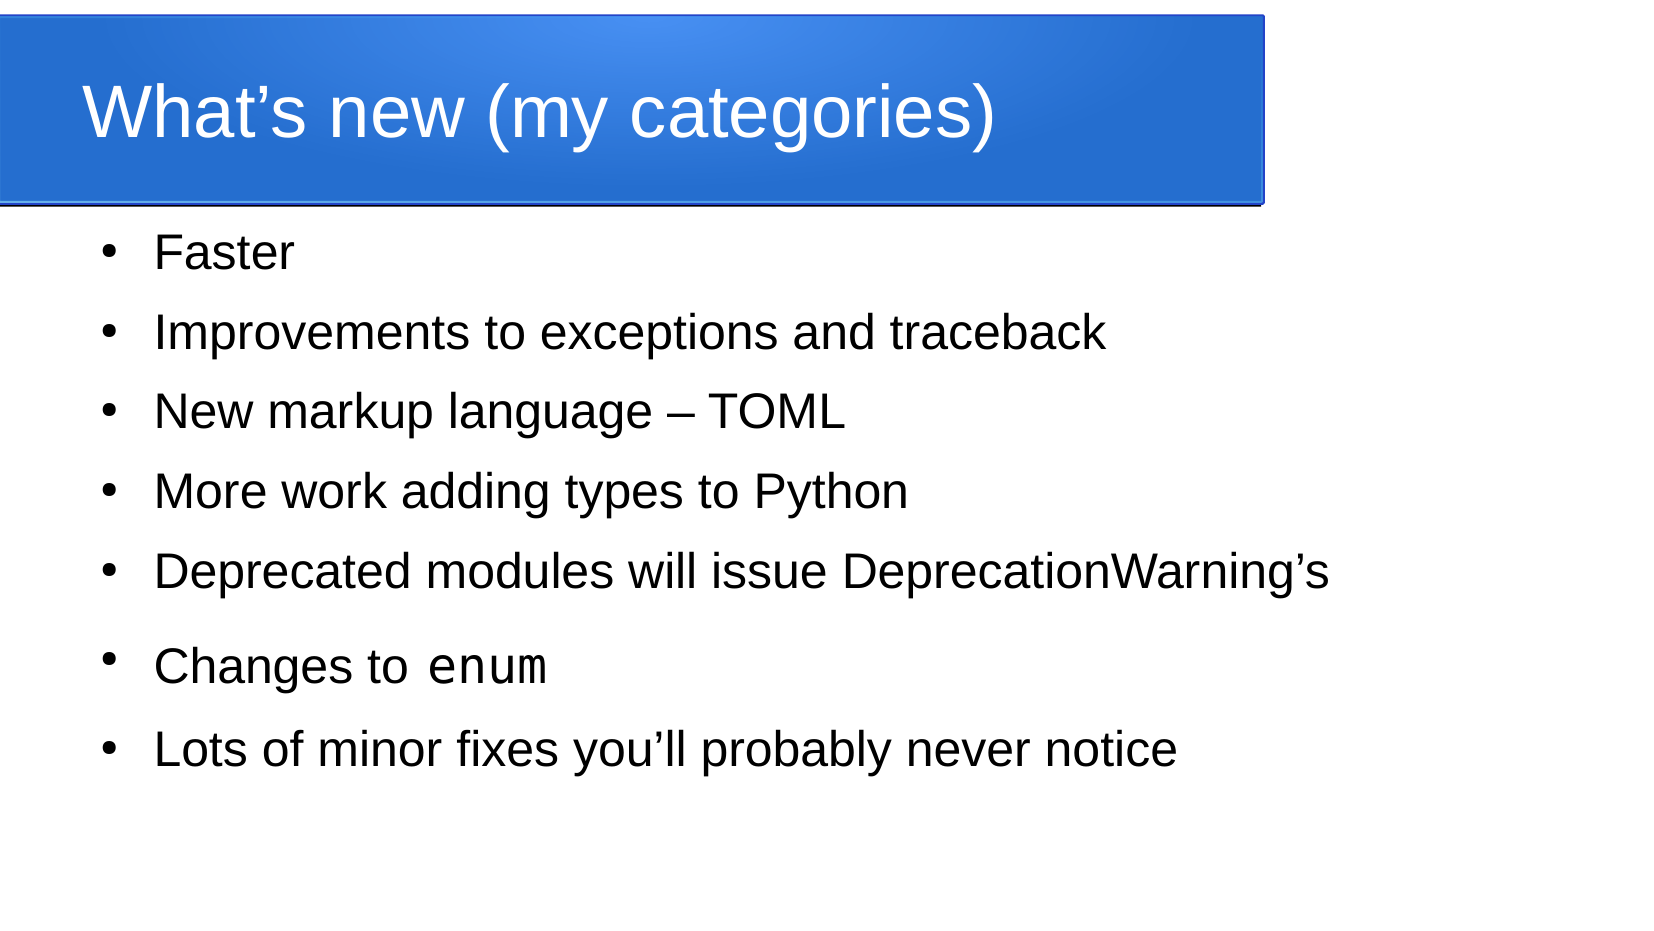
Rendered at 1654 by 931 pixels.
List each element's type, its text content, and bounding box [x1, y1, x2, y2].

list Faster Improvements to exceptions and traceback New markup language – TOML More work adding types to Python Deprecated modules will issue DeprecationWarning’s Changes to enum Lots of minor fixes you’ll probably never notice [82, 224, 1571, 856]
title What’s new (my categories) [82, 35, 1235, 189]
